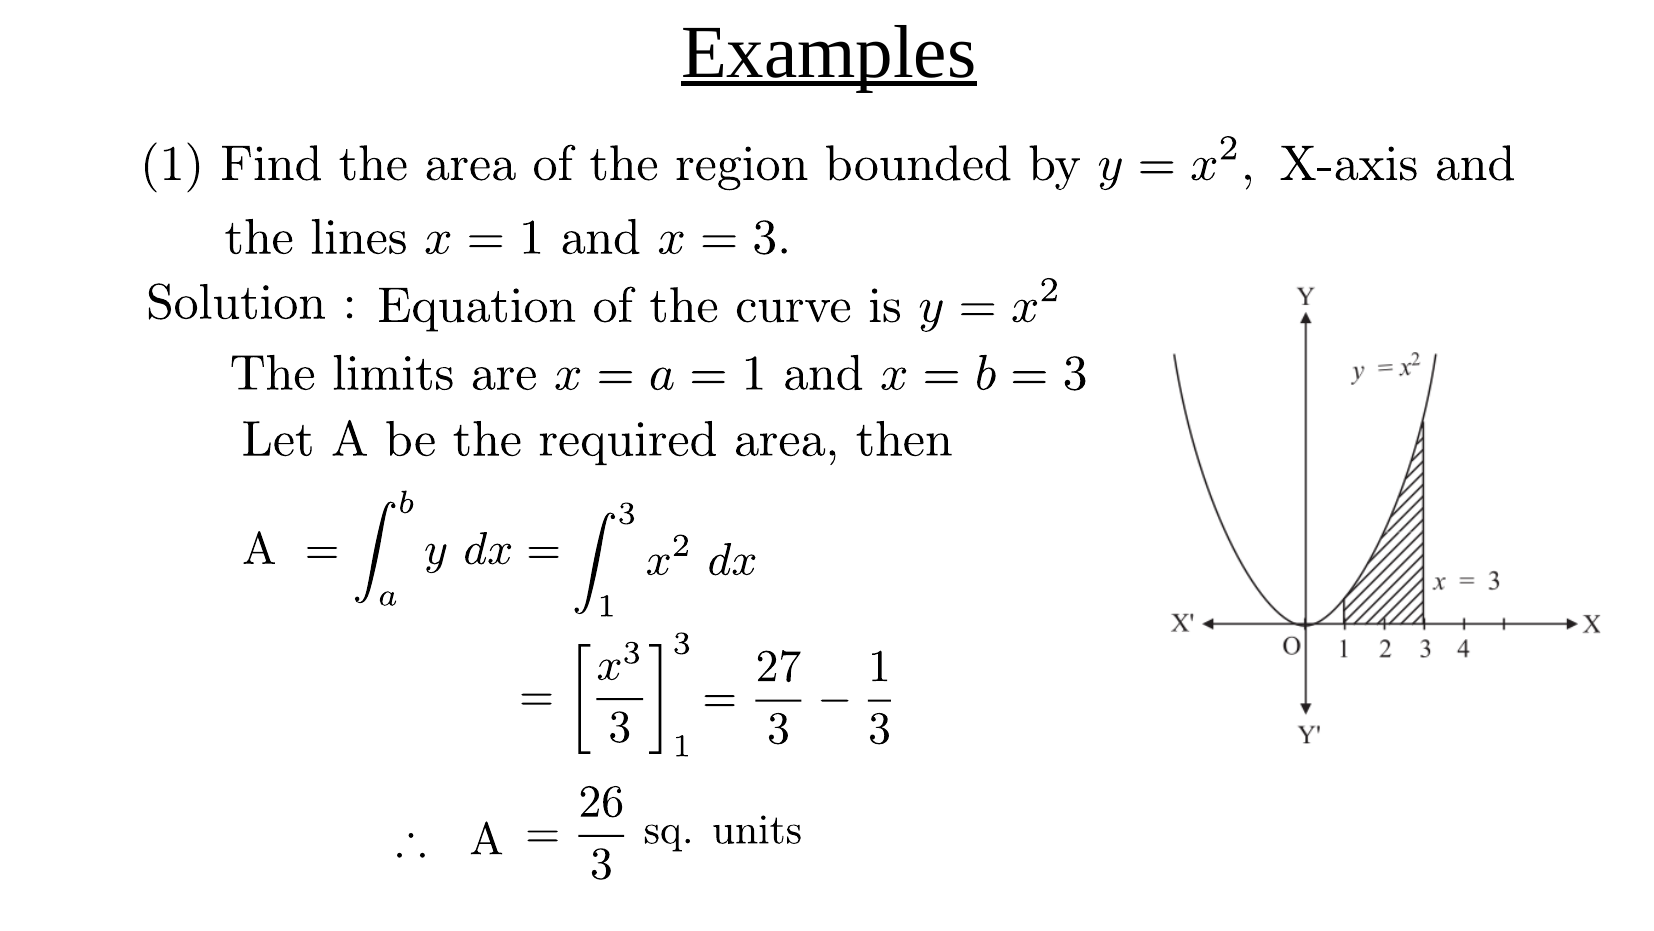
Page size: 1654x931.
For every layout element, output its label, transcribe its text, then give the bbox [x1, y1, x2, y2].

text_box [243, 419, 952, 466]
subtitle [59, 118, 1607, 898]
text_box [644, 815, 801, 852]
text_box [231, 354, 1086, 391]
text_box [148, 283, 353, 320]
text_box [379, 277, 1057, 332]
text_box [225, 218, 787, 255]
text_box [574, 502, 756, 617]
text_box [704, 650, 891, 745]
title Examples [84, 10, 1574, 94]
text_box [527, 785, 625, 880]
picture [1163, 275, 1601, 756]
text_box [243, 490, 559, 606]
text_box [397, 821, 503, 858]
text_box [520, 632, 690, 757]
text_box [142, 136, 1514, 193]
